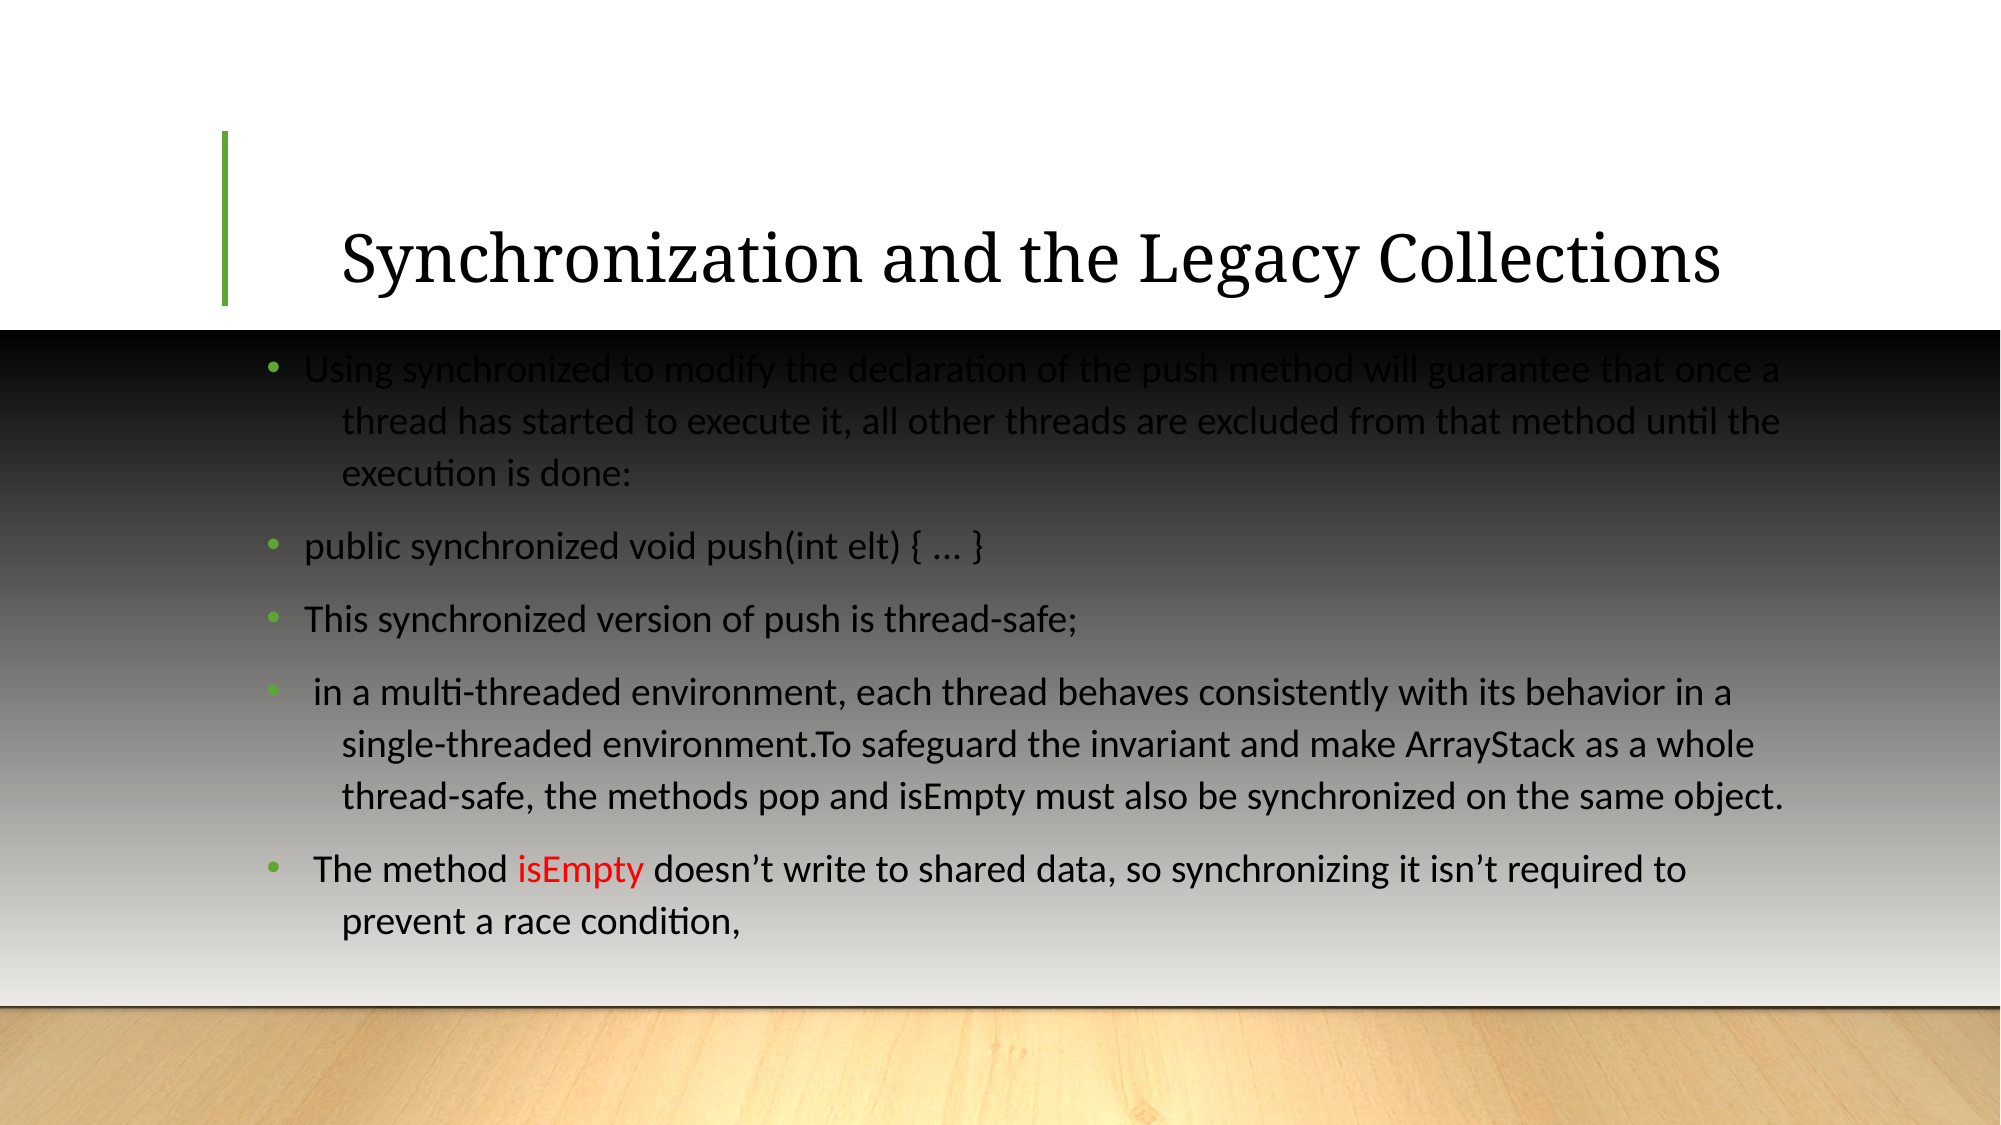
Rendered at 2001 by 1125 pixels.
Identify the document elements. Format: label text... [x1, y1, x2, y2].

title Synchronization and the Legacy Collections [251, 131, 1814, 305]
list Using synchronized to modify the declaration of the push method will guarantee that once a thread has started to execute it, all other threads are excluded from that method until the execution is done: public synchronized void push(int elt) { ... } This synchronized version of push is thread-safe; in a multi-threaded environment, each thread behaves consistently with its behavior in a single-threaded environment.To safeguard the invariant and make ArrayStack as a whole thread-safe, the methods pop and isEmpty must also be synchronized on the same object. The method isEmpty doesn’t write to shared data, so synchronizing it isn’t required to prevent a race condition, [251, 330, 1814, 994]
